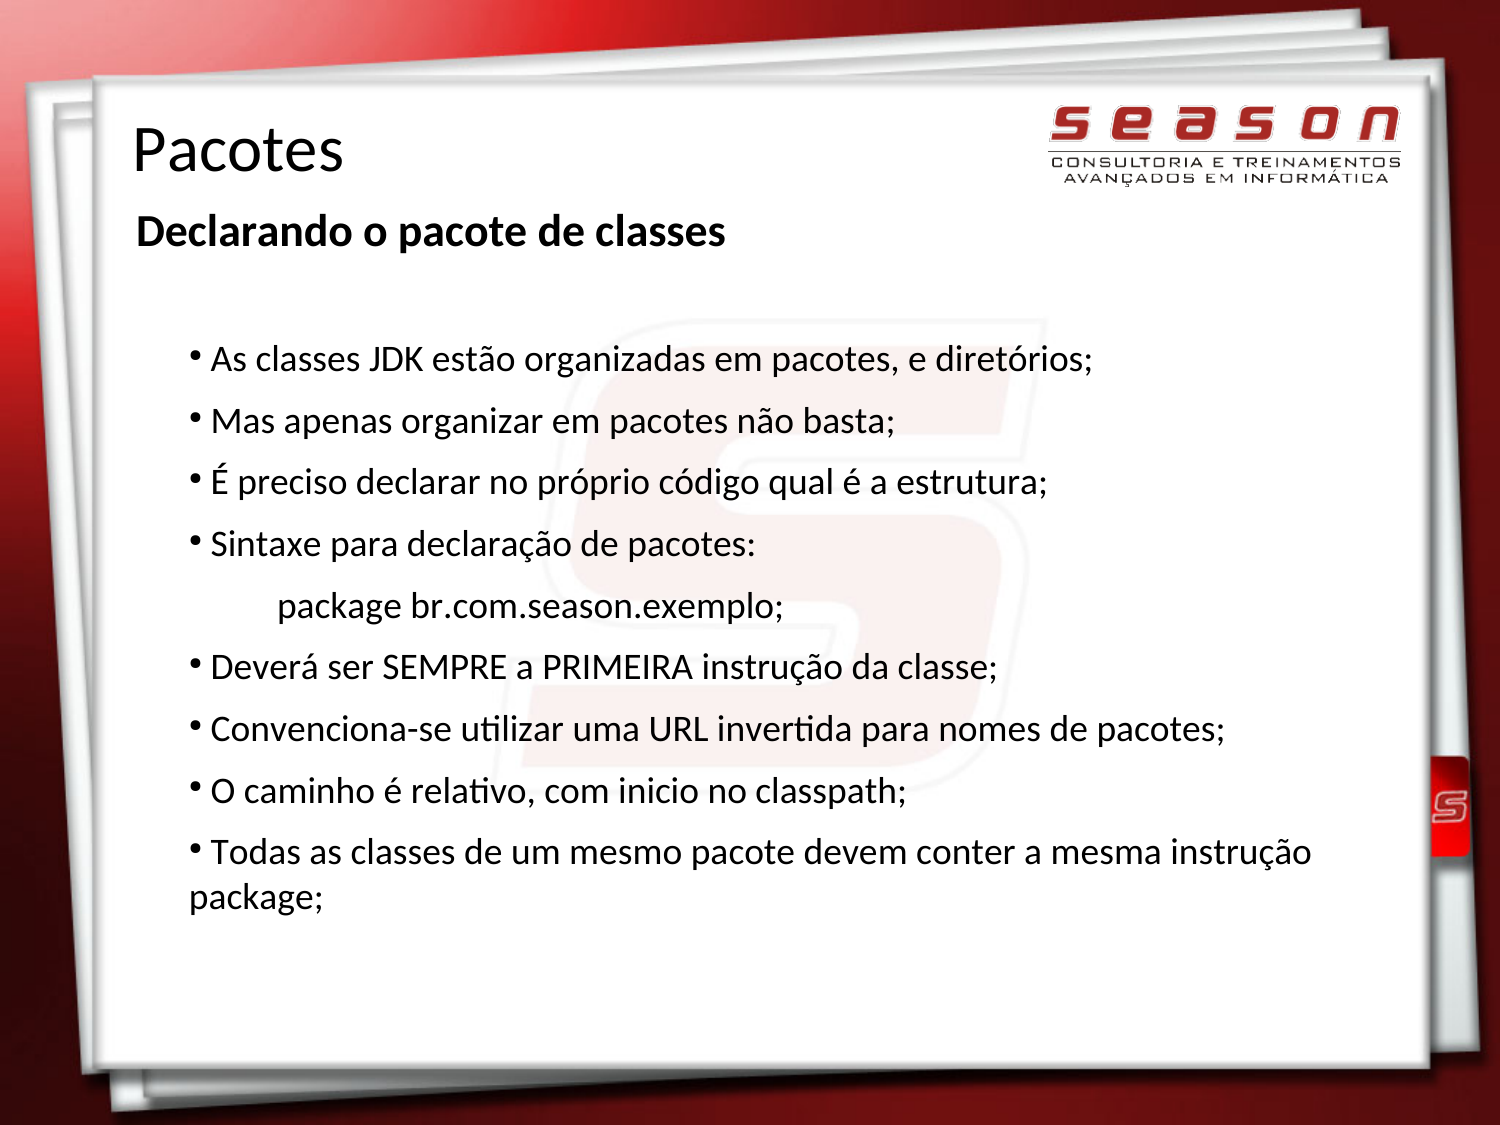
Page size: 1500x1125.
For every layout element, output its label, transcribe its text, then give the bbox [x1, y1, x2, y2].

text_box As classes JDK estão organizadas em pacotes, e diretórios; Mas apenas organizar em pacotes não basta; É preciso declarar no próprio código qual é a estrutura; Sintaxe para declaração de pacotes: package br.com.season.exemplo; Deverá ser SEMPRE a PRIMEIRA instrução da classe; Convenciona-se utilizar uma URL invertida para nomes de pacotes; O caminho é relativo, com inicio no classpath; Todas as classes de um mesmo pacote devem conter a mesma instrução package; [188, 311, 1328, 940]
title Pacotes [118, 33, 1394, 257]
picture [0, 0, 1500, 1125]
text_box Declarando o pacote de classes [119, 200, 1240, 256]
